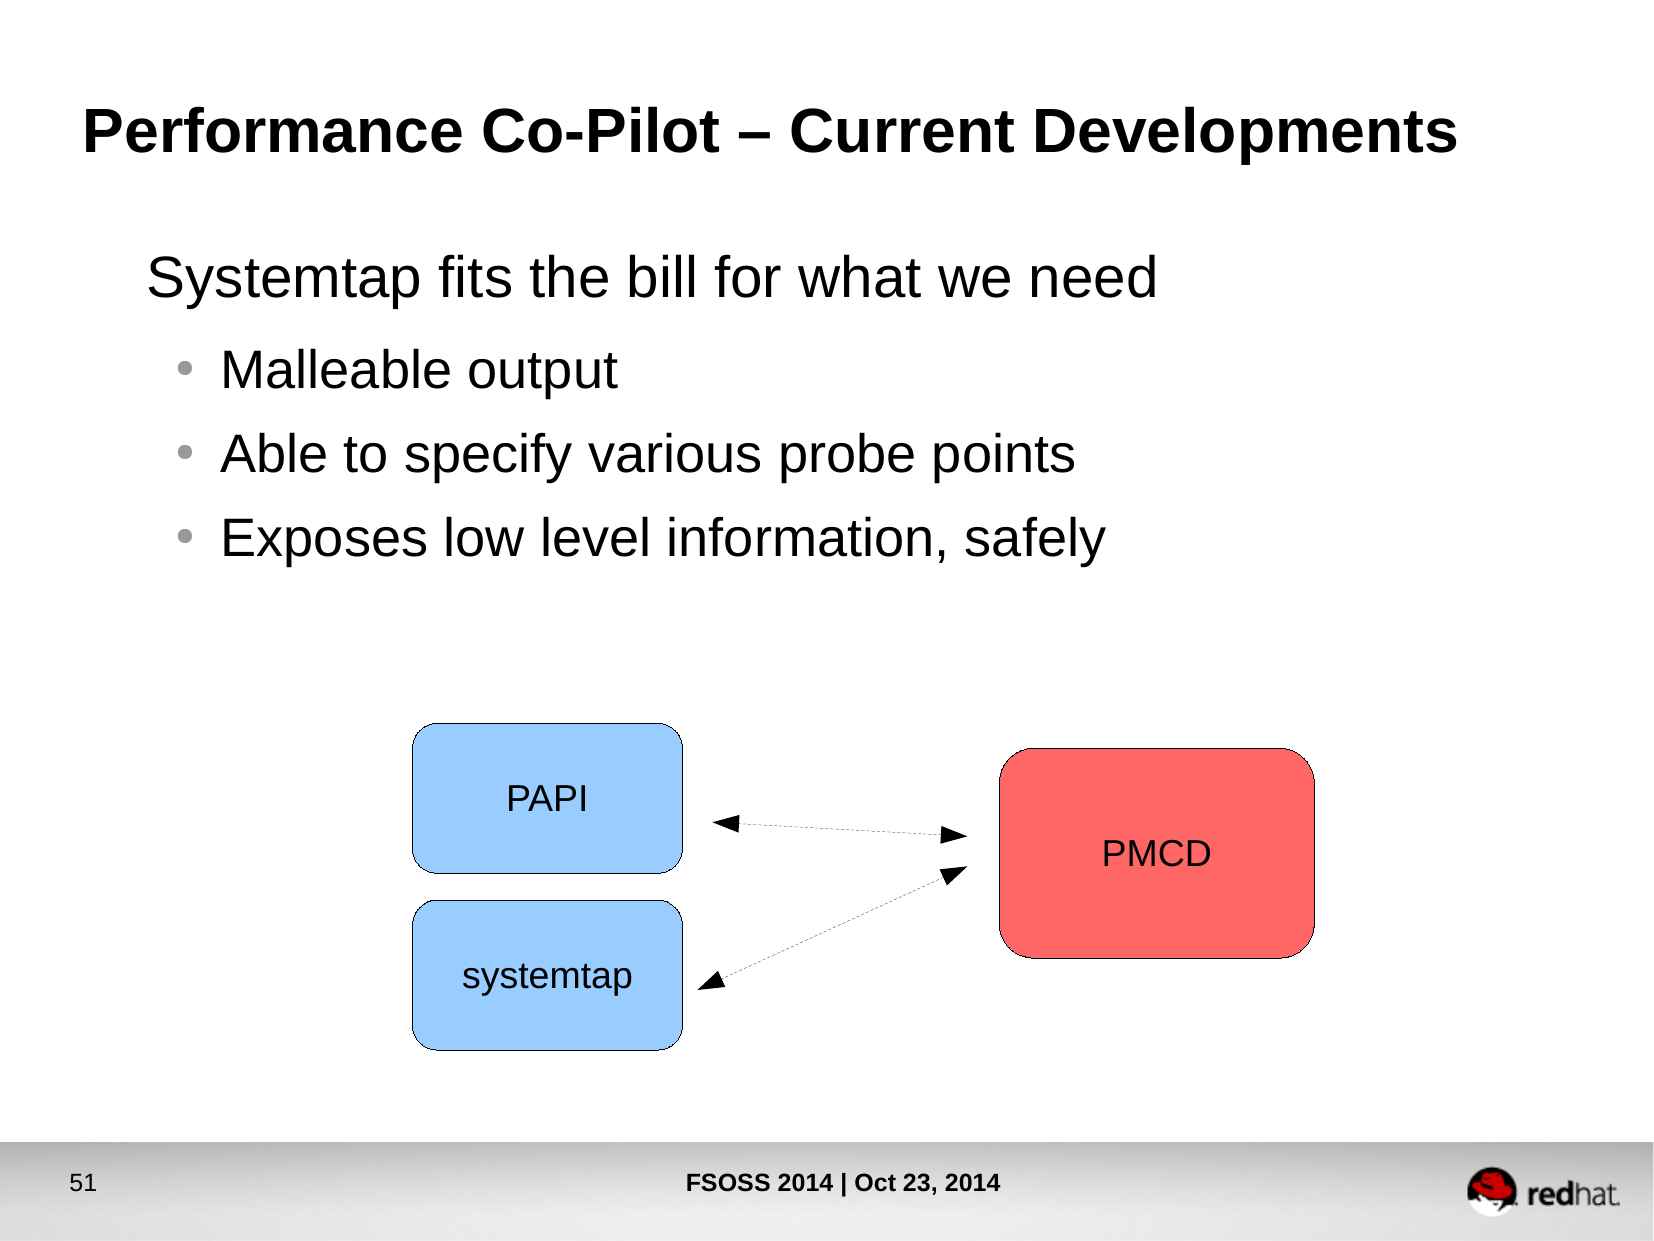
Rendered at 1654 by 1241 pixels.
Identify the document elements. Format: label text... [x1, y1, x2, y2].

text_box systemtap [412, 900, 683, 1051]
picture [0, 1142, 1654, 1241]
title Performance Co-Pilot – Current Developments [82, 37, 1571, 226]
list Systemtap fits the bill for what we need Malleable output Able to specify various probe points Exposes low level information, safely [86, 244, 1576, 1039]
text_box PAPI [412, 723, 683, 874]
text_box PMCD [999, 748, 1315, 959]
